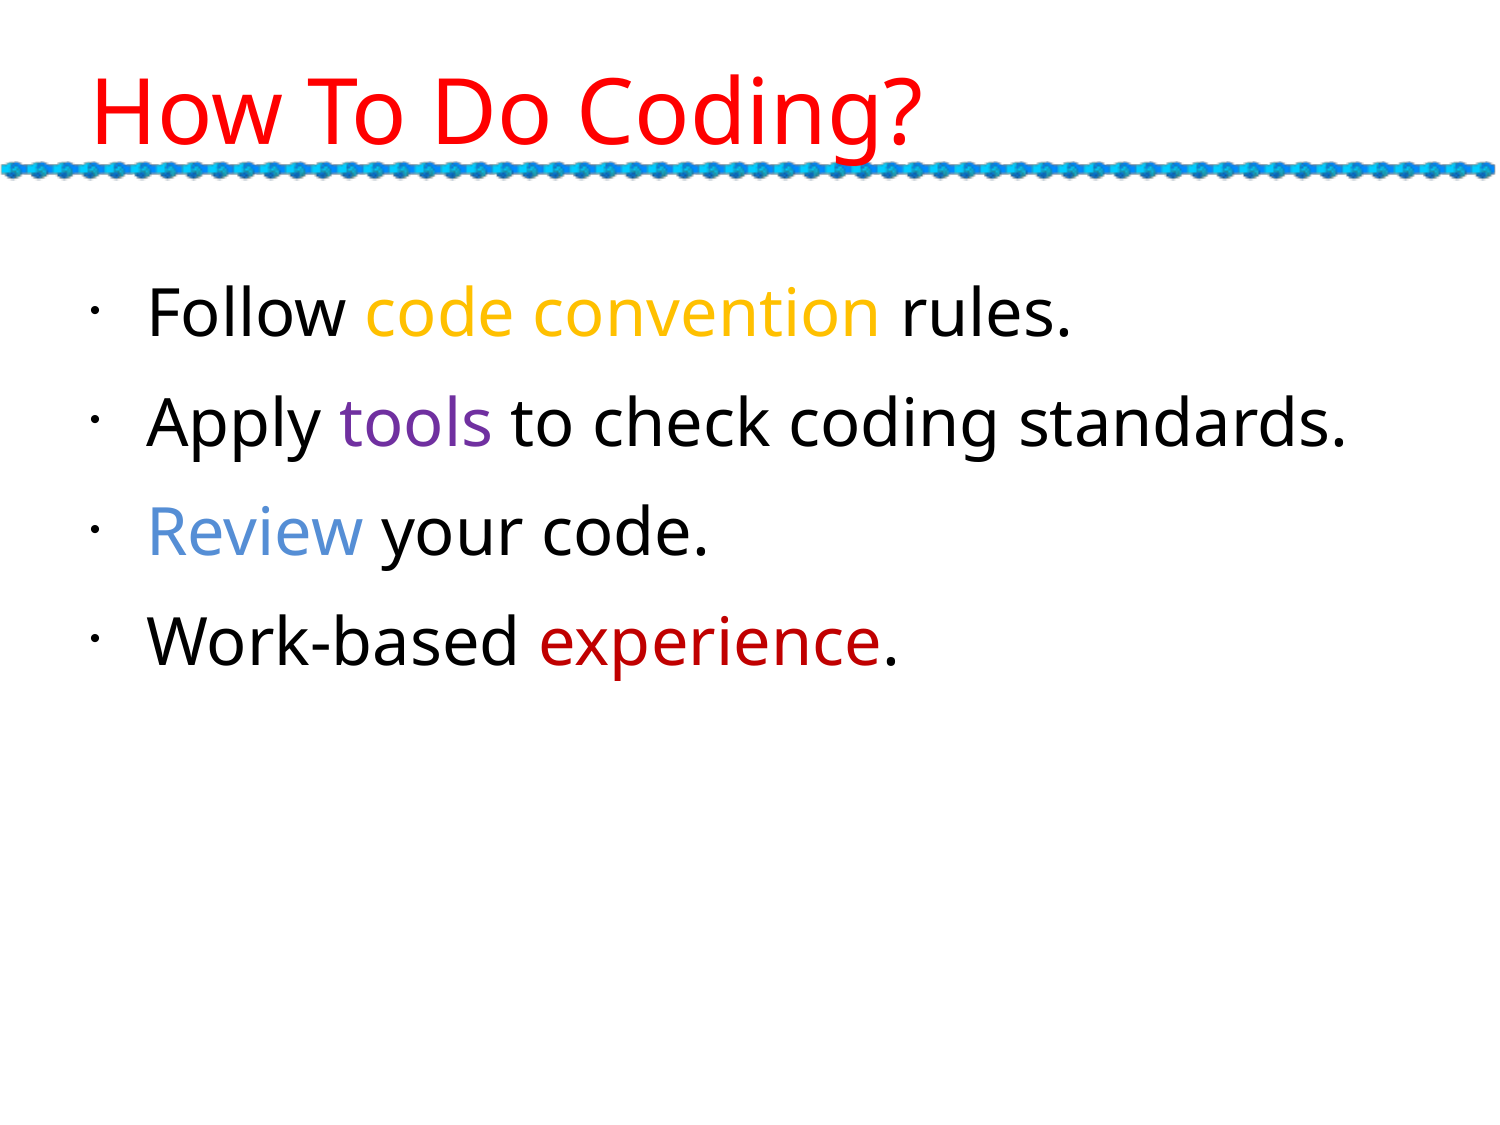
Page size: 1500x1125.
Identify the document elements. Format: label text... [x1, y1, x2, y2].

title How To Do Coding? [75, 45, 1425, 233]
list Follow code convention rules. Apply tools to check coding standards. Review your code. Work-based experience. [75, 262, 1425, 1005]
picture [0, 161, 75, 181]
picture [1425, 161, 1499, 181]
